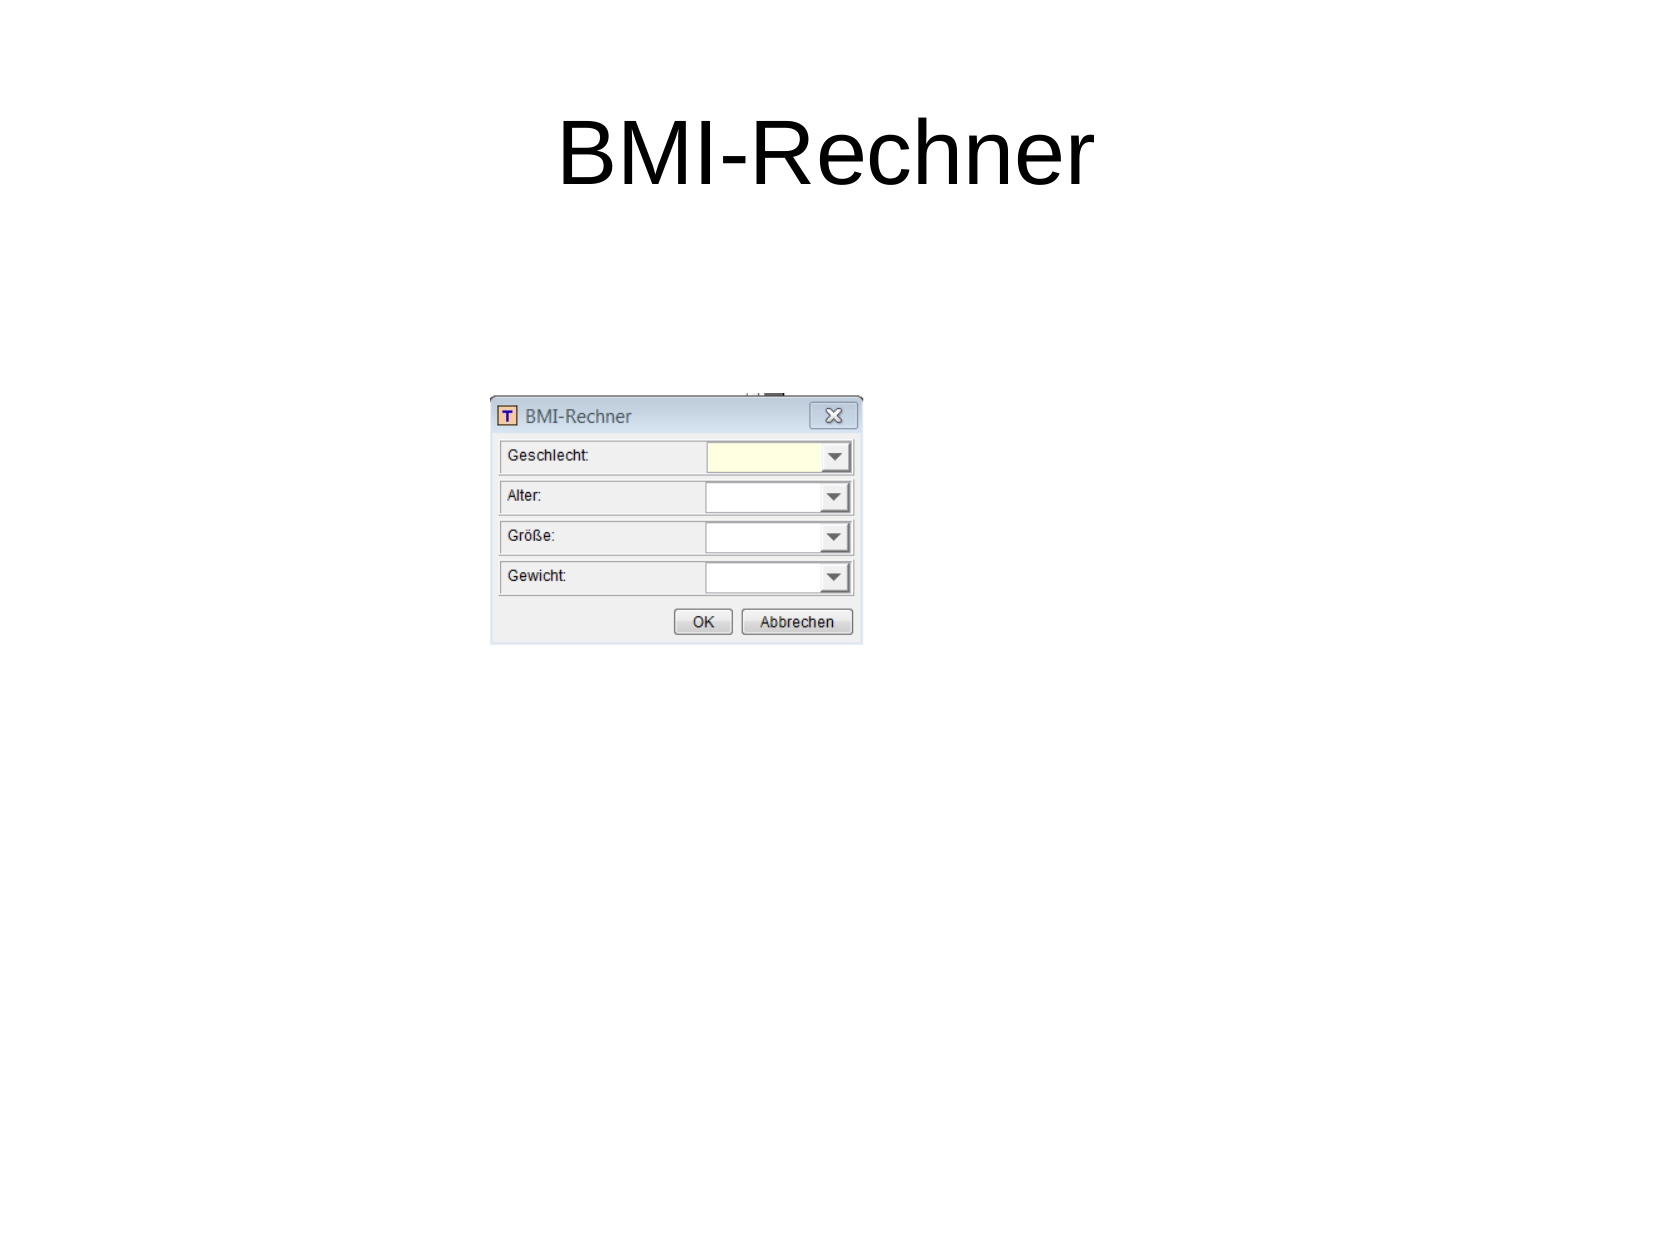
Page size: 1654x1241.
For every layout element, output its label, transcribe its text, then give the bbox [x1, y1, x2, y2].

title BMI-Rechner [82, 49, 1571, 257]
picture [490, 393, 1179, 857]
